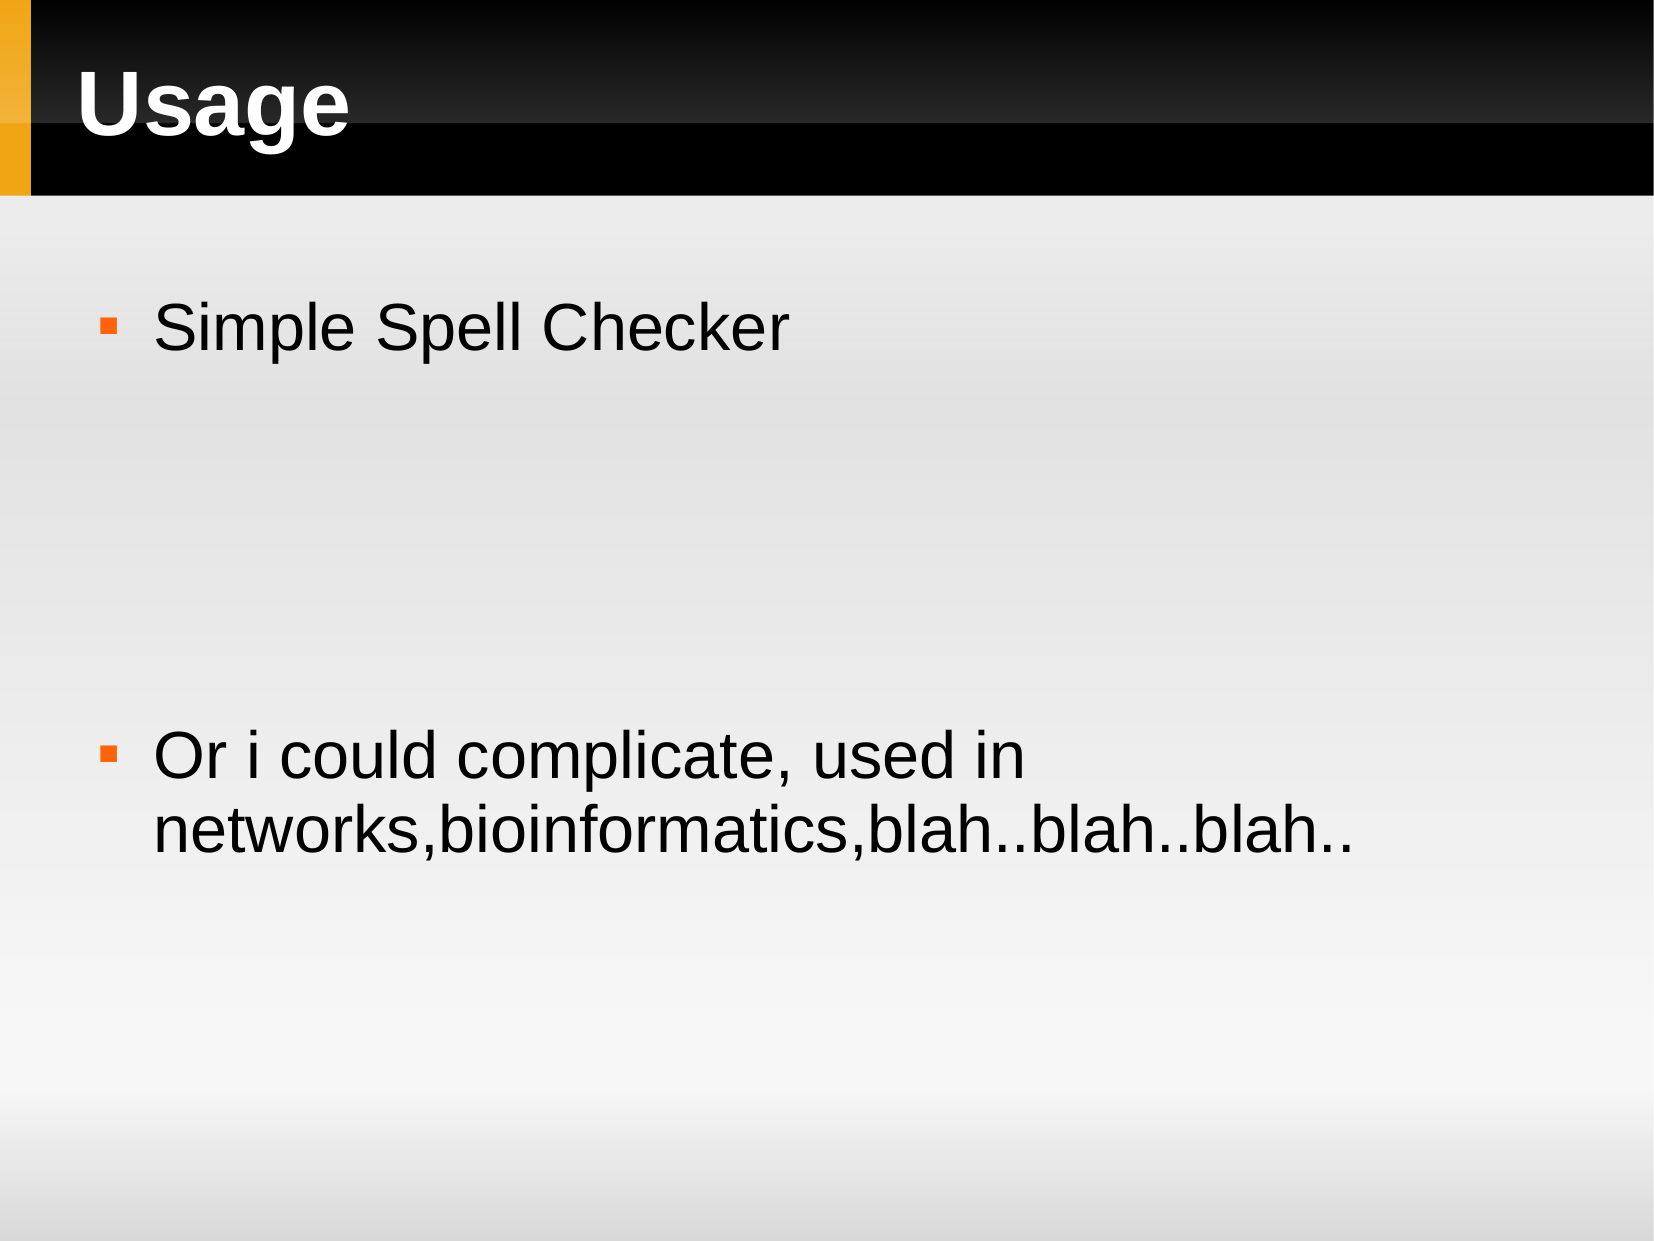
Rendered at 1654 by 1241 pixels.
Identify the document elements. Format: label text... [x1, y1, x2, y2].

picture [0, 0, 1654, 1241]
list Simple Spell Checker [82, 290, 1571, 681]
title Usage [76, 0, 1565, 208]
list Or i could complicate, used in networks,bioinformatics,blah..blah..blah.. [82, 717, 1571, 1109]
